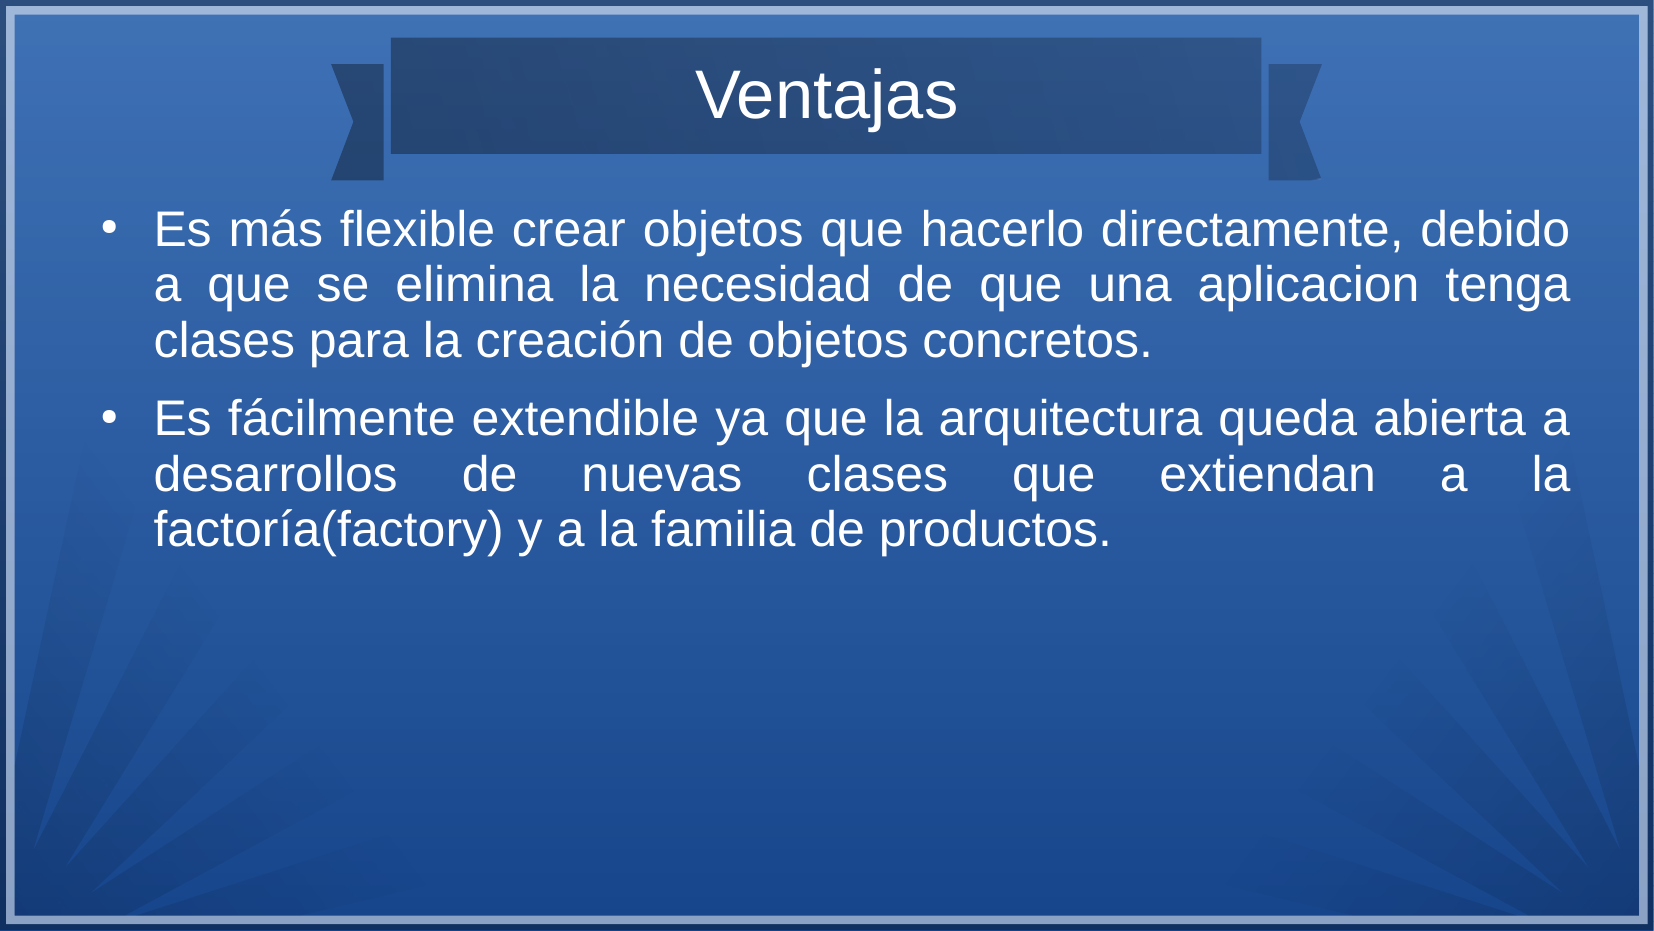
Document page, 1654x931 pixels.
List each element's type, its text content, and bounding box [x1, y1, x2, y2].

title Ventajas [389, 35, 1264, 154]
list Es más flexible crear objetos que hacerlo directamente, debido a que se elimina la necesidad de que una aplicacion tenga clases para la creación de objetos concretos. Es fácilmente extendible ya que la arquitectura queda abierta a desarrollos de nuevas clases que extiendan a la factoría(factory) y a la familia de productos. [82, 200, 1571, 824]
